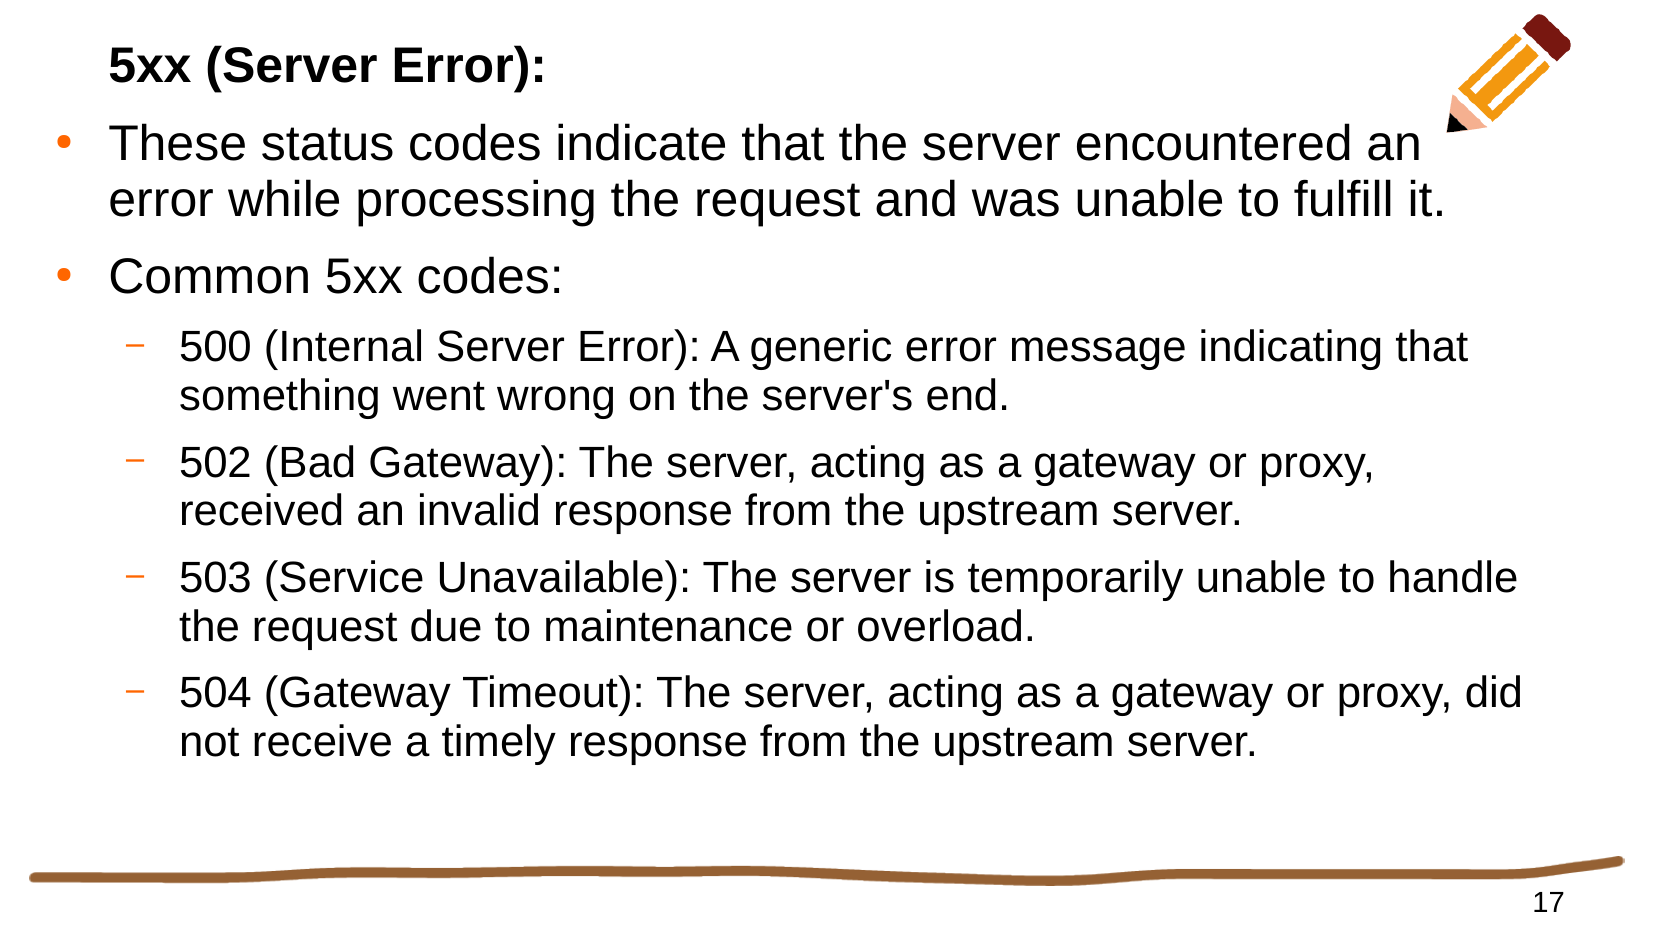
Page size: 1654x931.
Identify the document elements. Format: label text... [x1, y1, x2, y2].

picture [29, 856, 1625, 886]
picture [1446, 14, 1571, 133]
list 5xx (Server Error): These status codes indicate that the server encountered an error while processing the request and was unable to fulfill it. Common 5xx codes: 500 (Internal Server Error): A generic error message indicating that something went wrong on the server's end. 502 (Bad Gateway): The server, acting as a gateway or proxy, received an invalid response from the upstream server. 503 (Service Unavailable): The server is temporarily unable to handle the request due to maintenance or overload. 504 (Gateway Timeout): The server, acting as a gateway or proxy, did not receive a timely response from the upstream server. [37, 37, 1538, 857]
